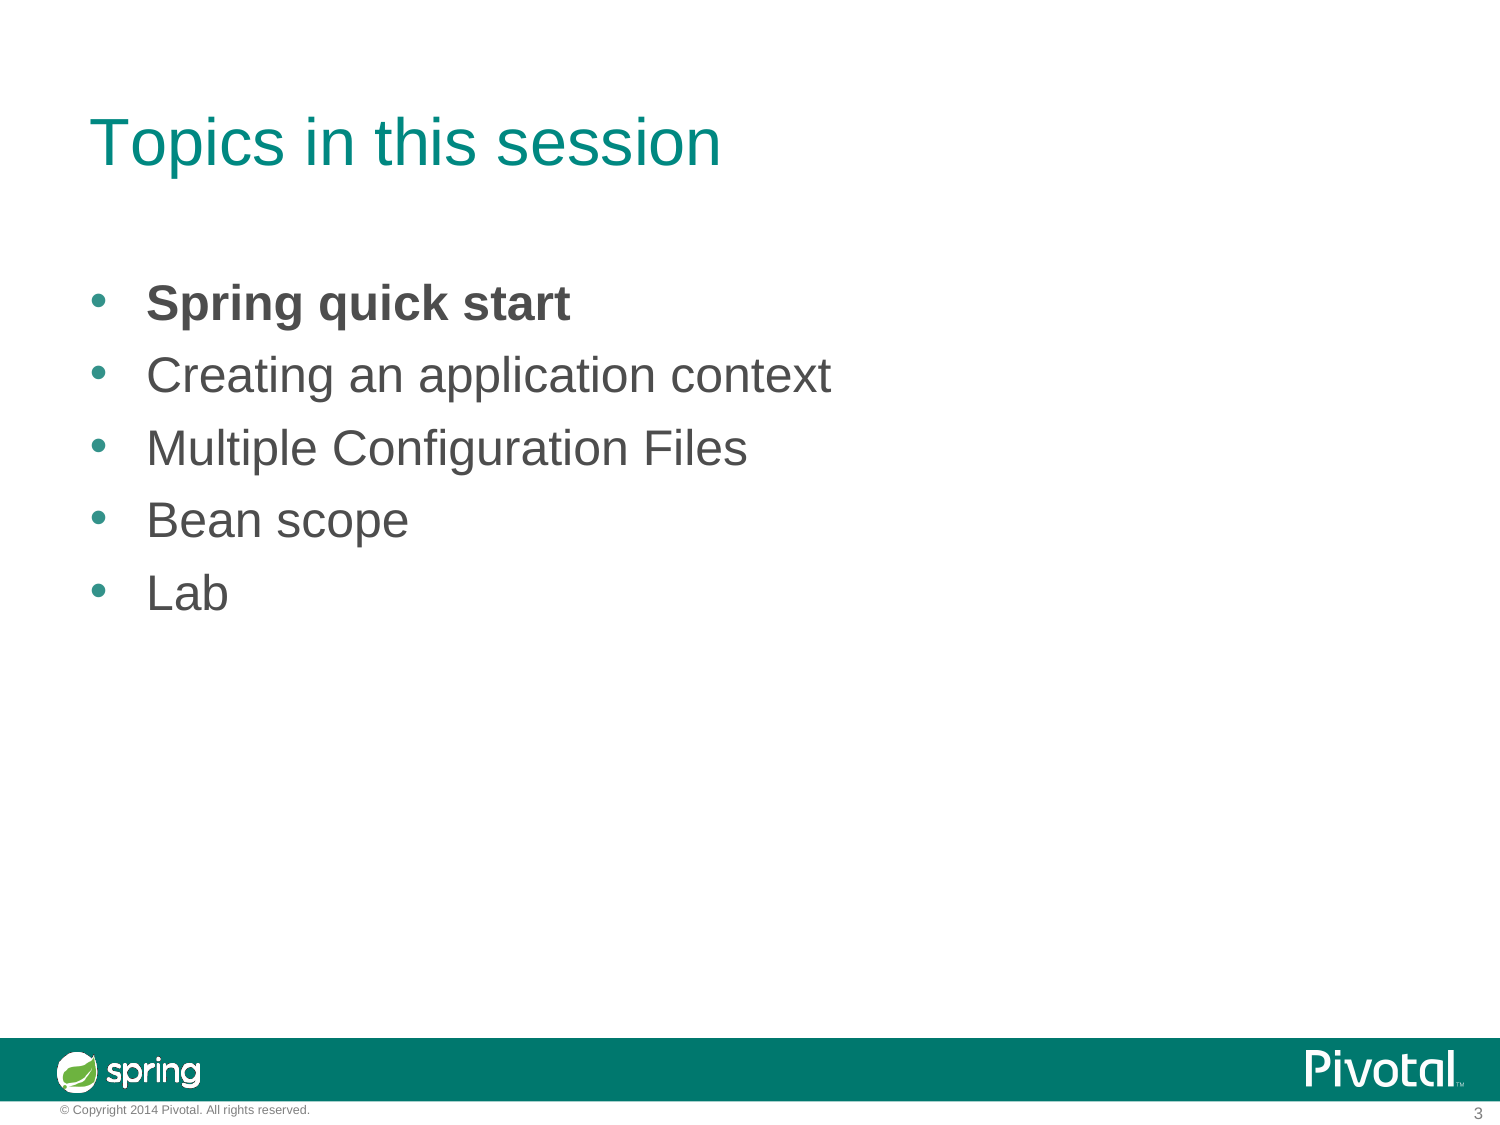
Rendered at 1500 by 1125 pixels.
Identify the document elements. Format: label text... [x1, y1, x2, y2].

picture [32, 1041, 210, 1103]
list Spring quick start Creating an application context Multiple Configuration Files Bean scope Lab [75, 262, 1426, 1005]
picture [1306, 1050, 1464, 1087]
title Topics in this session [75, 45, 1426, 233]
